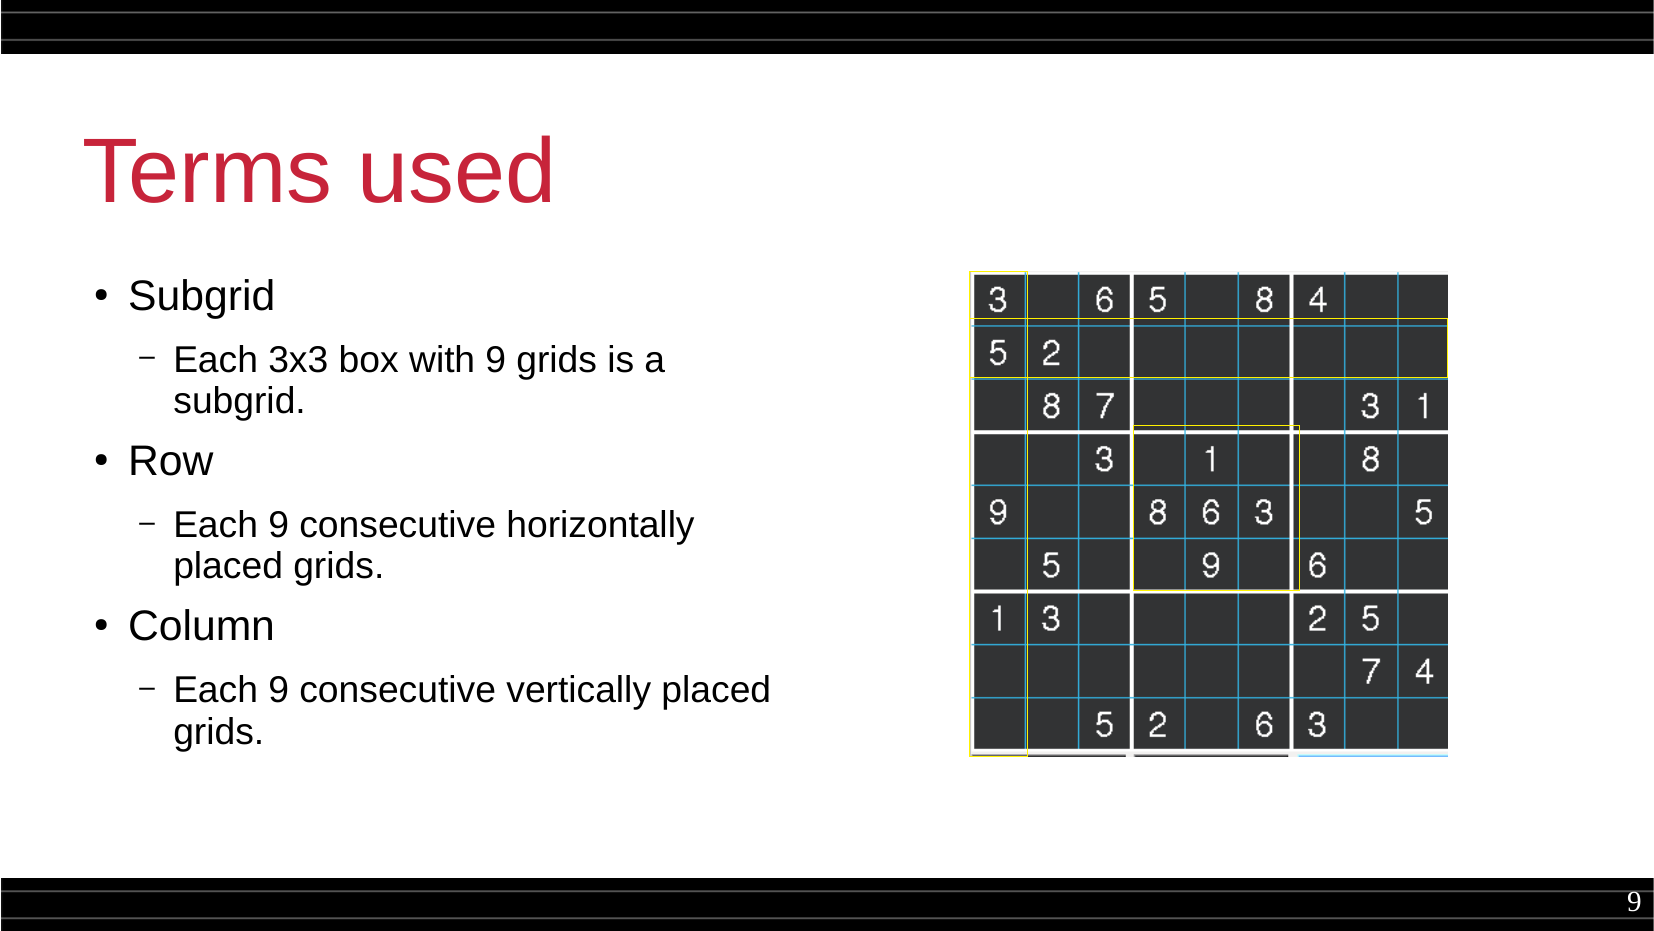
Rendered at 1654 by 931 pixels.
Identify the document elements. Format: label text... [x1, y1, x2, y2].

picture [1028, 271, 1448, 318]
picture [1, 0, 1654, 54]
title Terms used [82, 92, 1571, 249]
text_box [969, 271, 1448, 757]
list Subgrid Each 3x3 box with 9 grids is a subgrid. Row Each 9 consecutive horizontally placed grids. Column Each 9 consecutive vertically placed grids. [82, 271, 809, 758]
picture [1028, 378, 1448, 757]
text_box [1133, 425, 1300, 591]
picture [1, 878, 1654, 931]
